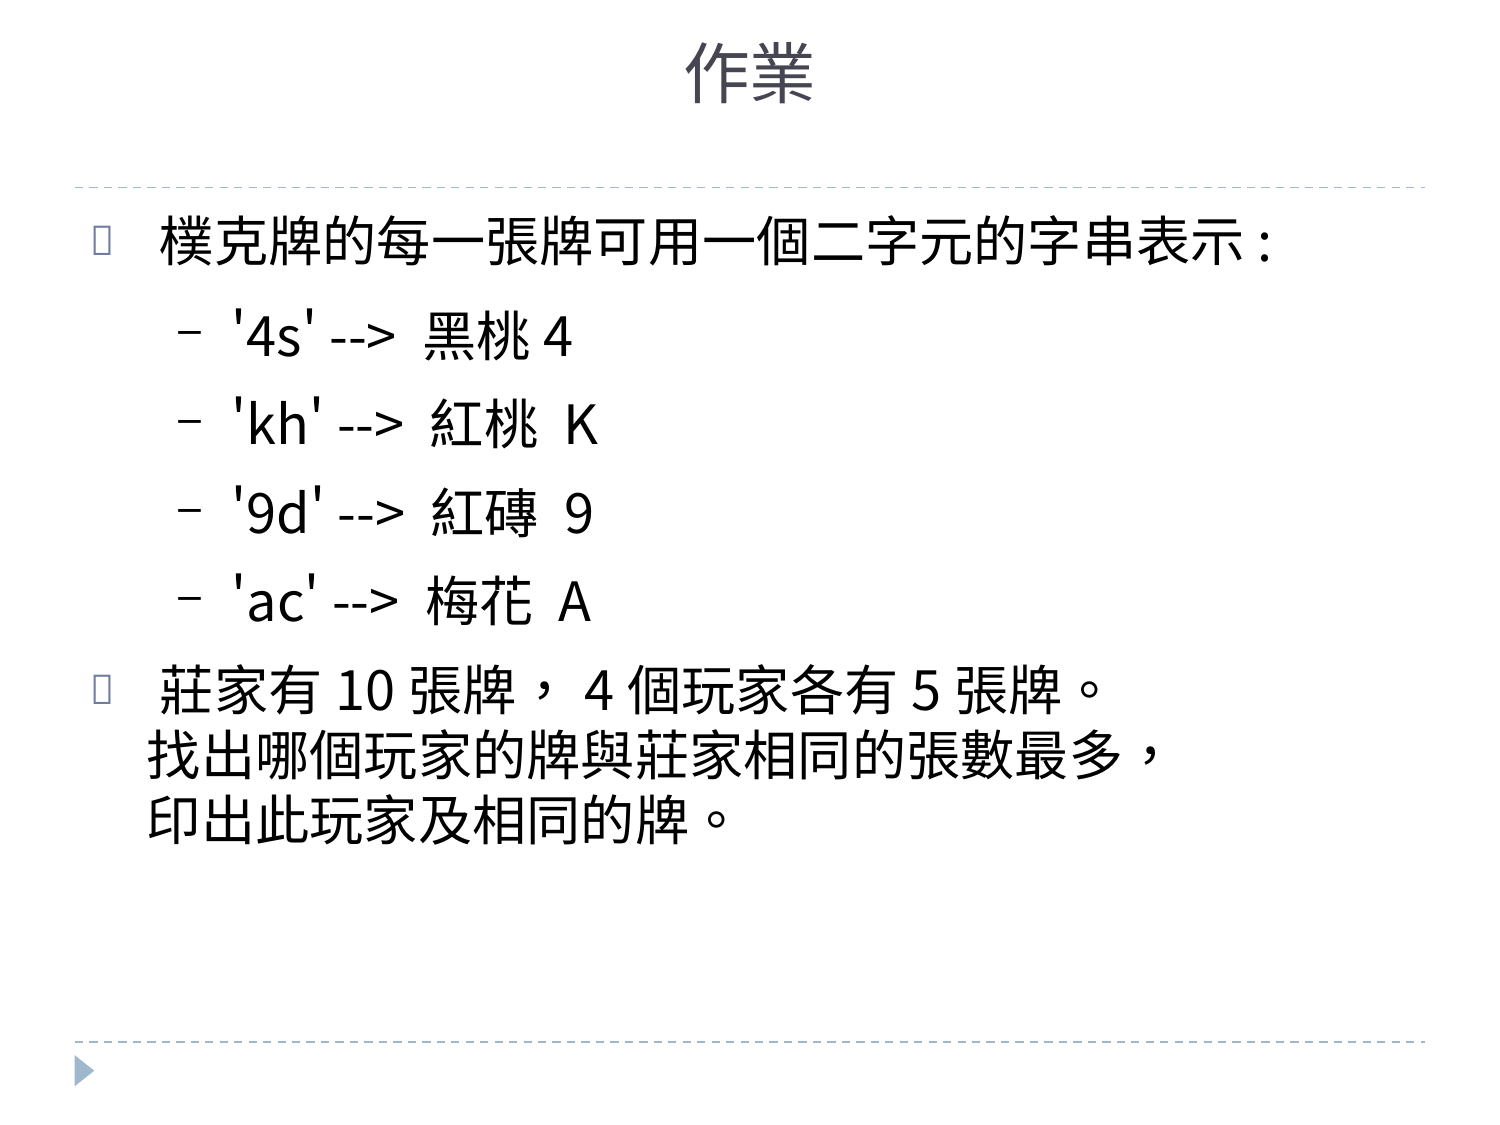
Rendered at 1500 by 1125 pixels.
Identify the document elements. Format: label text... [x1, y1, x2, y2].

title 作業 [75, 24, 1425, 188]
list 樸克牌的每一張牌可用一個二字元的字串表示: '4s' --> 黑桃4 'kh' --> 紅桃 K '9d' --> 紅磚 9 'ac' --> 梅花 A 莊家有10張牌，4個玩家各有5張牌。 找出哪個玩家的牌與莊家相同的張數最多， 印出此玩家及相同的牌。 [75, 200, 1425, 1010]
